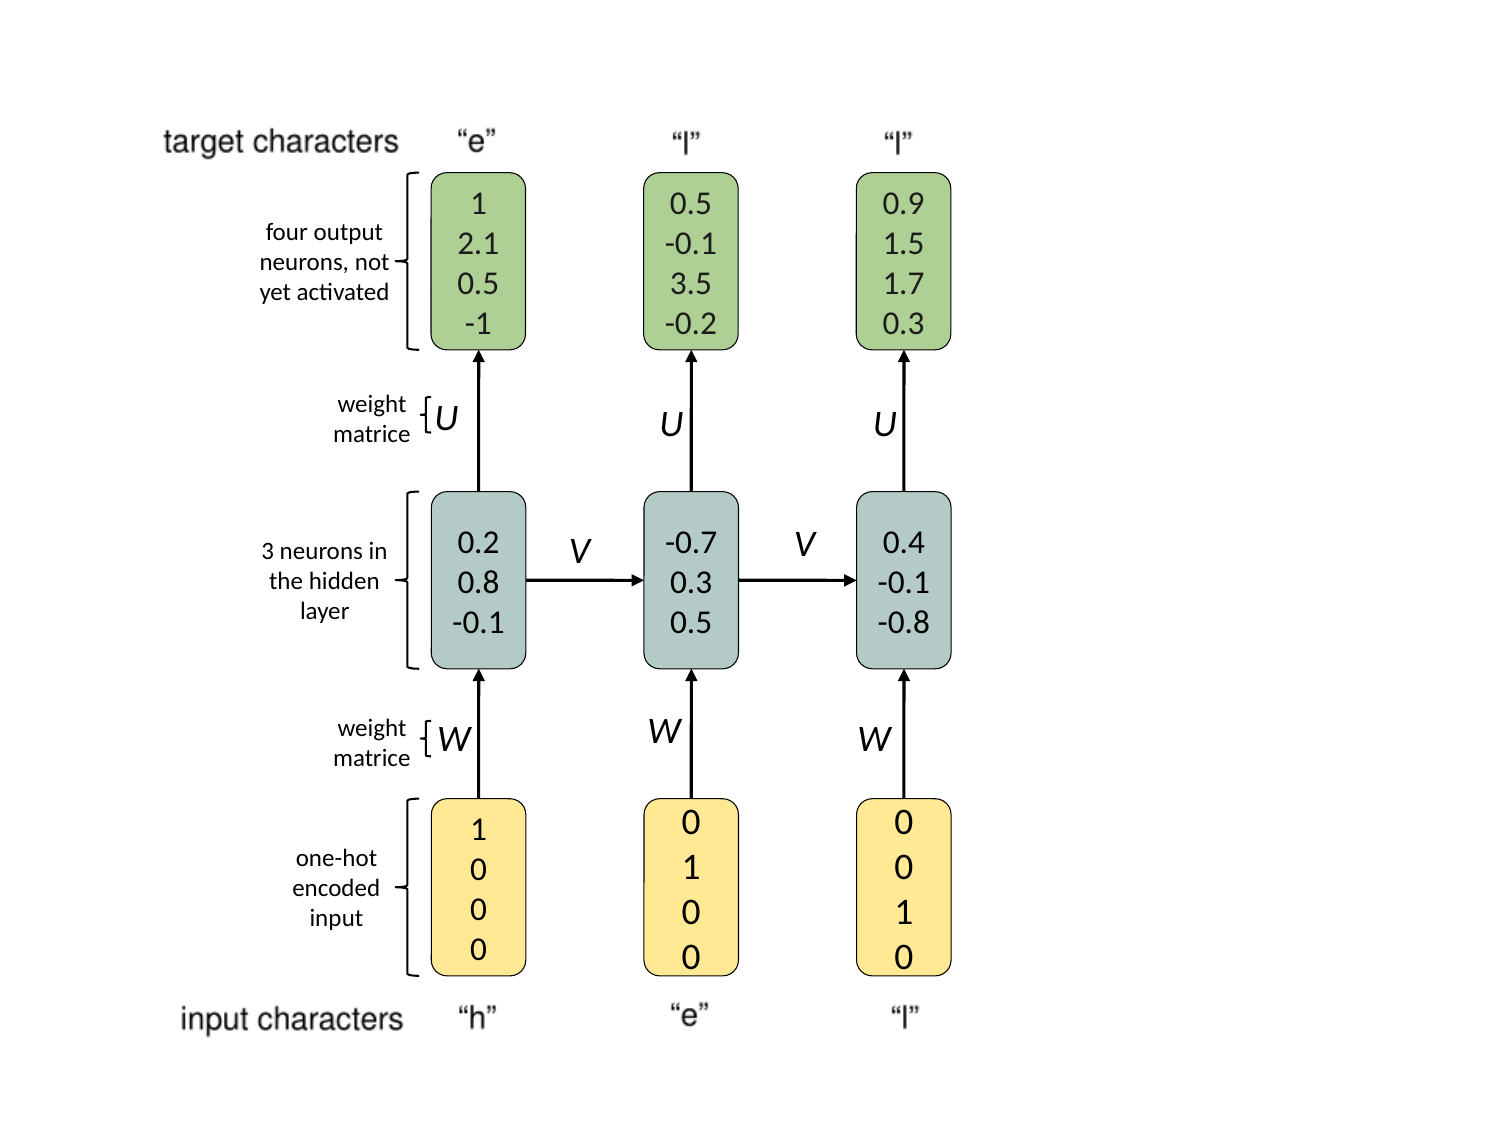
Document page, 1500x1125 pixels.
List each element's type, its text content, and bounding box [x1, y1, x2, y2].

picture [886, 999, 926, 1034]
text_box 1 2.1 0.5 -1 [430, 172, 526, 350]
text_box 0 0 1 0 [856, 798, 952, 976]
picture [176, 999, 408, 1039]
chart [791, 525, 826, 563]
picture [455, 999, 504, 1033]
text_box 0.5 -0.1 3.5 -0.2 [643, 172, 739, 350]
chart [566, 532, 601, 571]
picture [667, 125, 707, 160]
picture [667, 999, 713, 1031]
text_box -0.7 0.3 0.5 [643, 491, 739, 669]
text_box four output neurons, not yet activated [242, 208, 408, 313]
text_box 0.9 1.5 1.7 0.3 [856, 172, 951, 350]
text_box one-hot encoded input [265, 834, 408, 939]
picture [159, 124, 405, 161]
chart [869, 405, 904, 446]
text_box 0.2 0.8 -0.1 [431, 491, 526, 669]
chart [431, 399, 466, 440]
text_box 1 0 0 0 [431, 798, 526, 976]
chart [645, 712, 690, 751]
text_box weight matrice [289, 704, 455, 779]
chart [655, 405, 691, 446]
chart [855, 720, 900, 758]
text_box 0 1 0 0 [643, 798, 739, 976]
picture [454, 125, 500, 157]
chart [434, 720, 479, 758]
picture [879, 125, 919, 160]
text_box 0.4 -0.1 -0.8 [856, 491, 952, 669]
text_box weight matrice [289, 380, 455, 456]
text_box 3 neurons in the hidden layer [242, 527, 408, 632]
